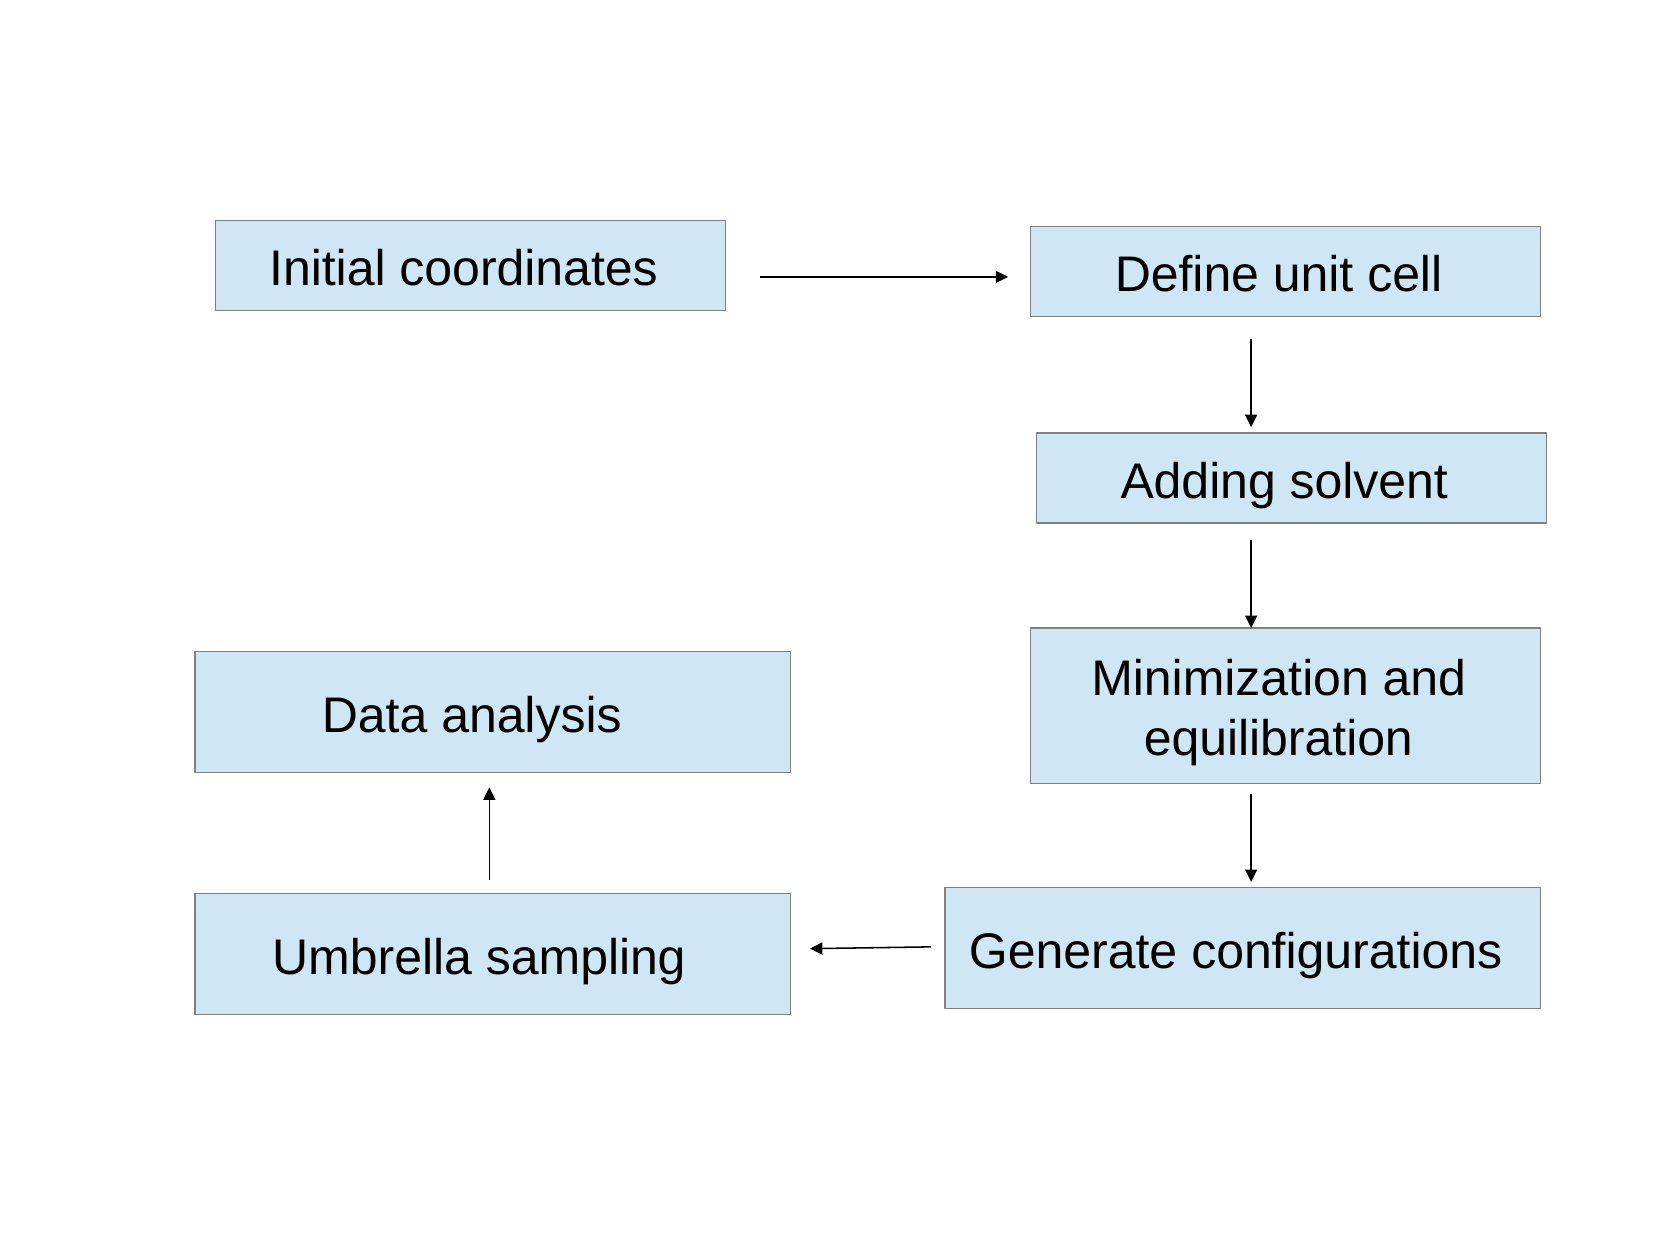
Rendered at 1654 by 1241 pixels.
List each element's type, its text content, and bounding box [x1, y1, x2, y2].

text_box Umbrella sampling [195, 893, 791, 1015]
text_box Minimization and equilibration [1030, 627, 1541, 784]
text_box Adding solvent [1036, 433, 1547, 524]
text_box Define unit cell [1030, 226, 1541, 317]
text_box Data analysis [195, 651, 791, 773]
subtitle [82, 165, 1571, 1010]
text_box Generate configurations [944, 887, 1541, 1009]
text_box Initial coordinates [215, 220, 726, 311]
